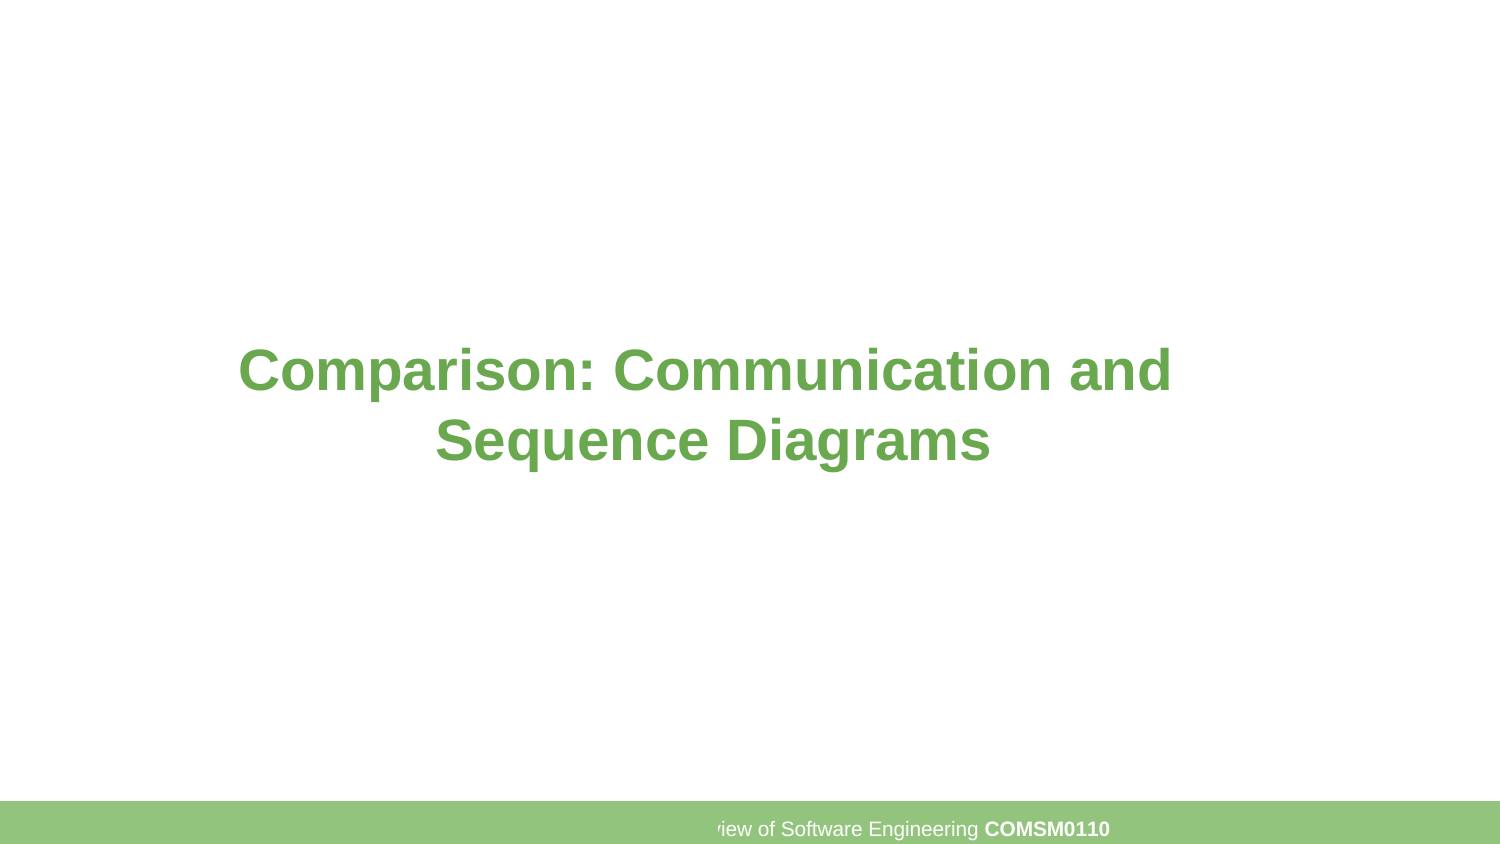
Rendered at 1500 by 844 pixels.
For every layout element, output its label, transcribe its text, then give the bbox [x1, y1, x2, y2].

title Comparison: Communication and Sequence Diagrams [14, 150, 1413, 488]
